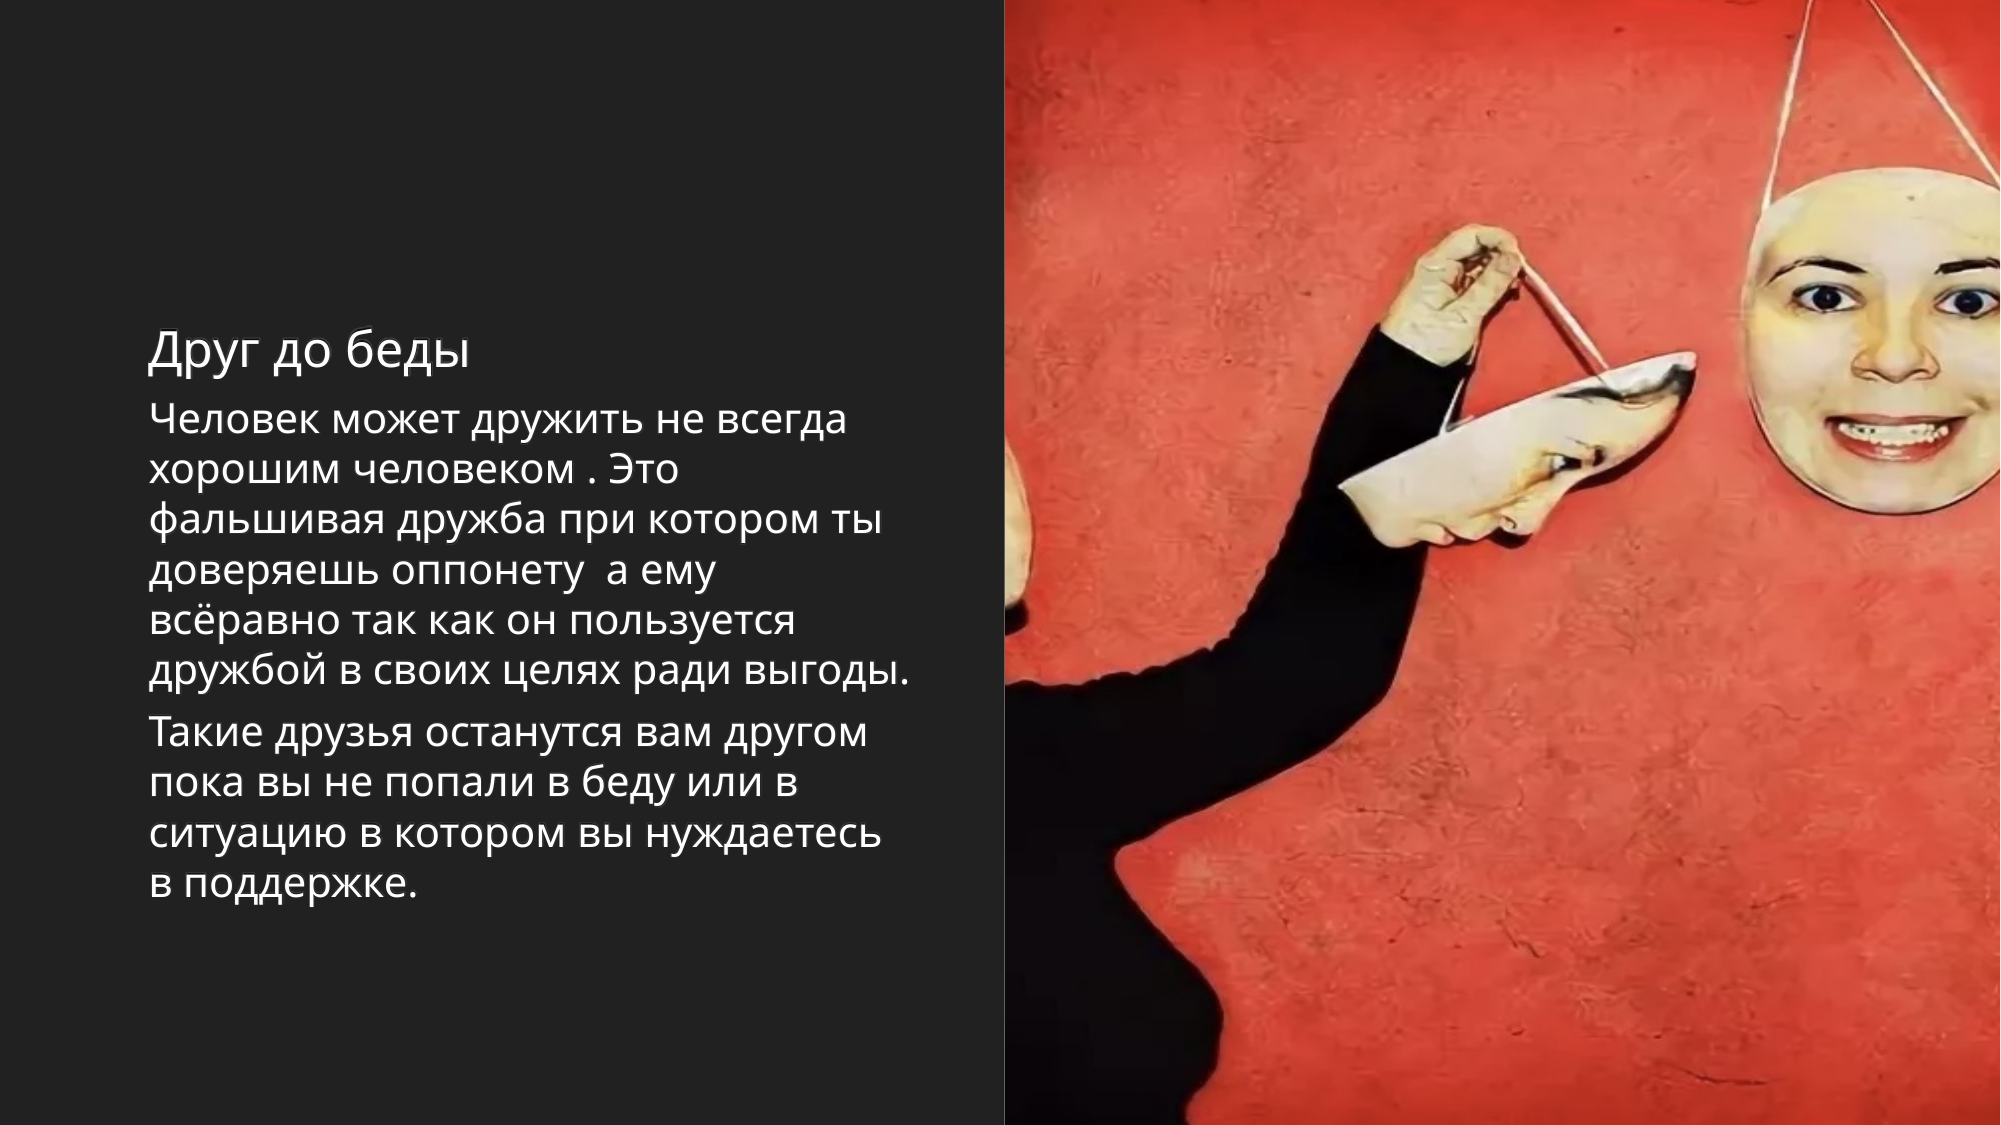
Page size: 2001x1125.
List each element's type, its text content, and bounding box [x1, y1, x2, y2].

title Друг до беды [133, 119, 930, 384]
list Человек может дружить не всегда хорошим человеком . Это фальшивая дружба при котором ты доверяешь оппонету а ему всёравно так как он пользуется дружбой в своих целях ради выгоды. Такие друзья останутся вам другом пока вы не попали в беду или в ситуацию в котором вы нуждаетесь в поддержке. [133, 384, 930, 962]
picture [1005, 0, 2000, 1125]
